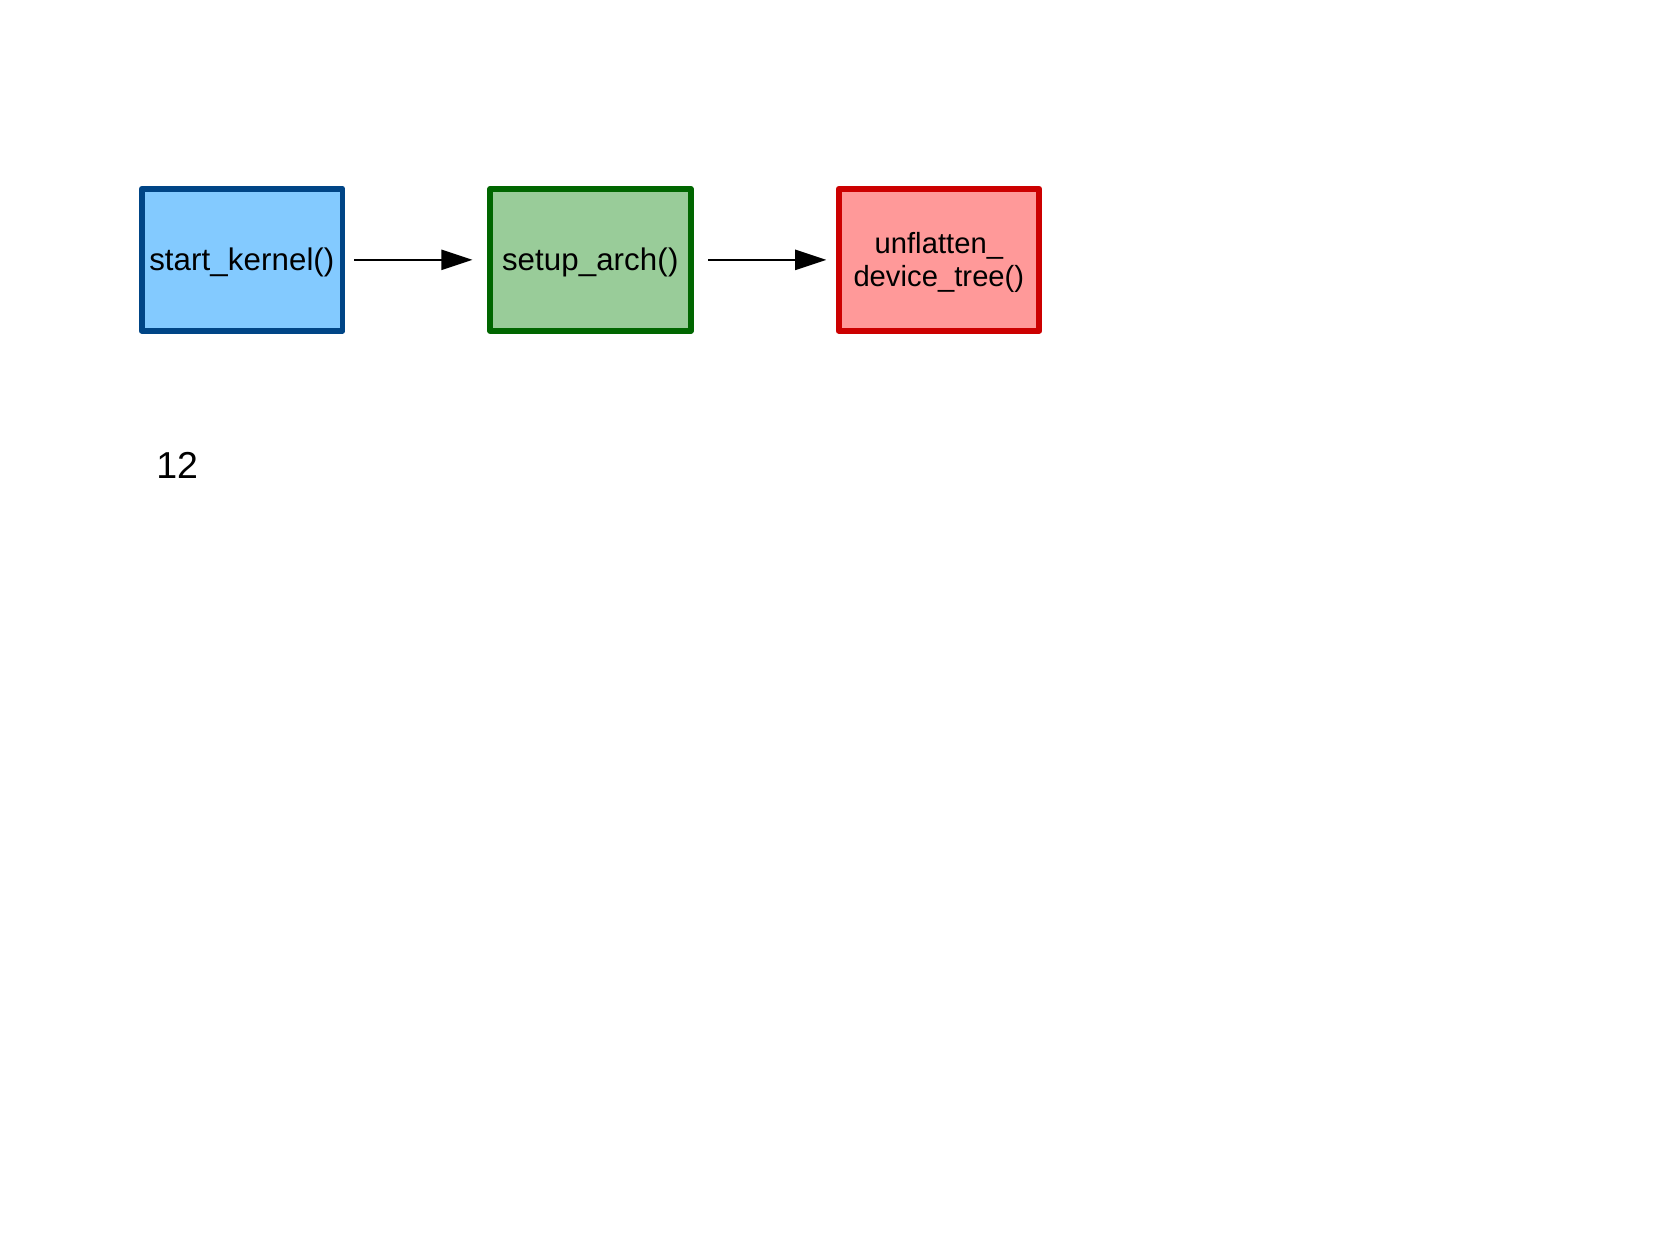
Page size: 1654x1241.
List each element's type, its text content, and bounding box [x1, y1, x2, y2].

text_box start_kernel() [141, 188, 343, 331]
text_box unflatten_ device_tree() [838, 188, 1040, 331]
text_box setup_arch() [490, 188, 691, 331]
text_box 12 [141, 437, 213, 494]
